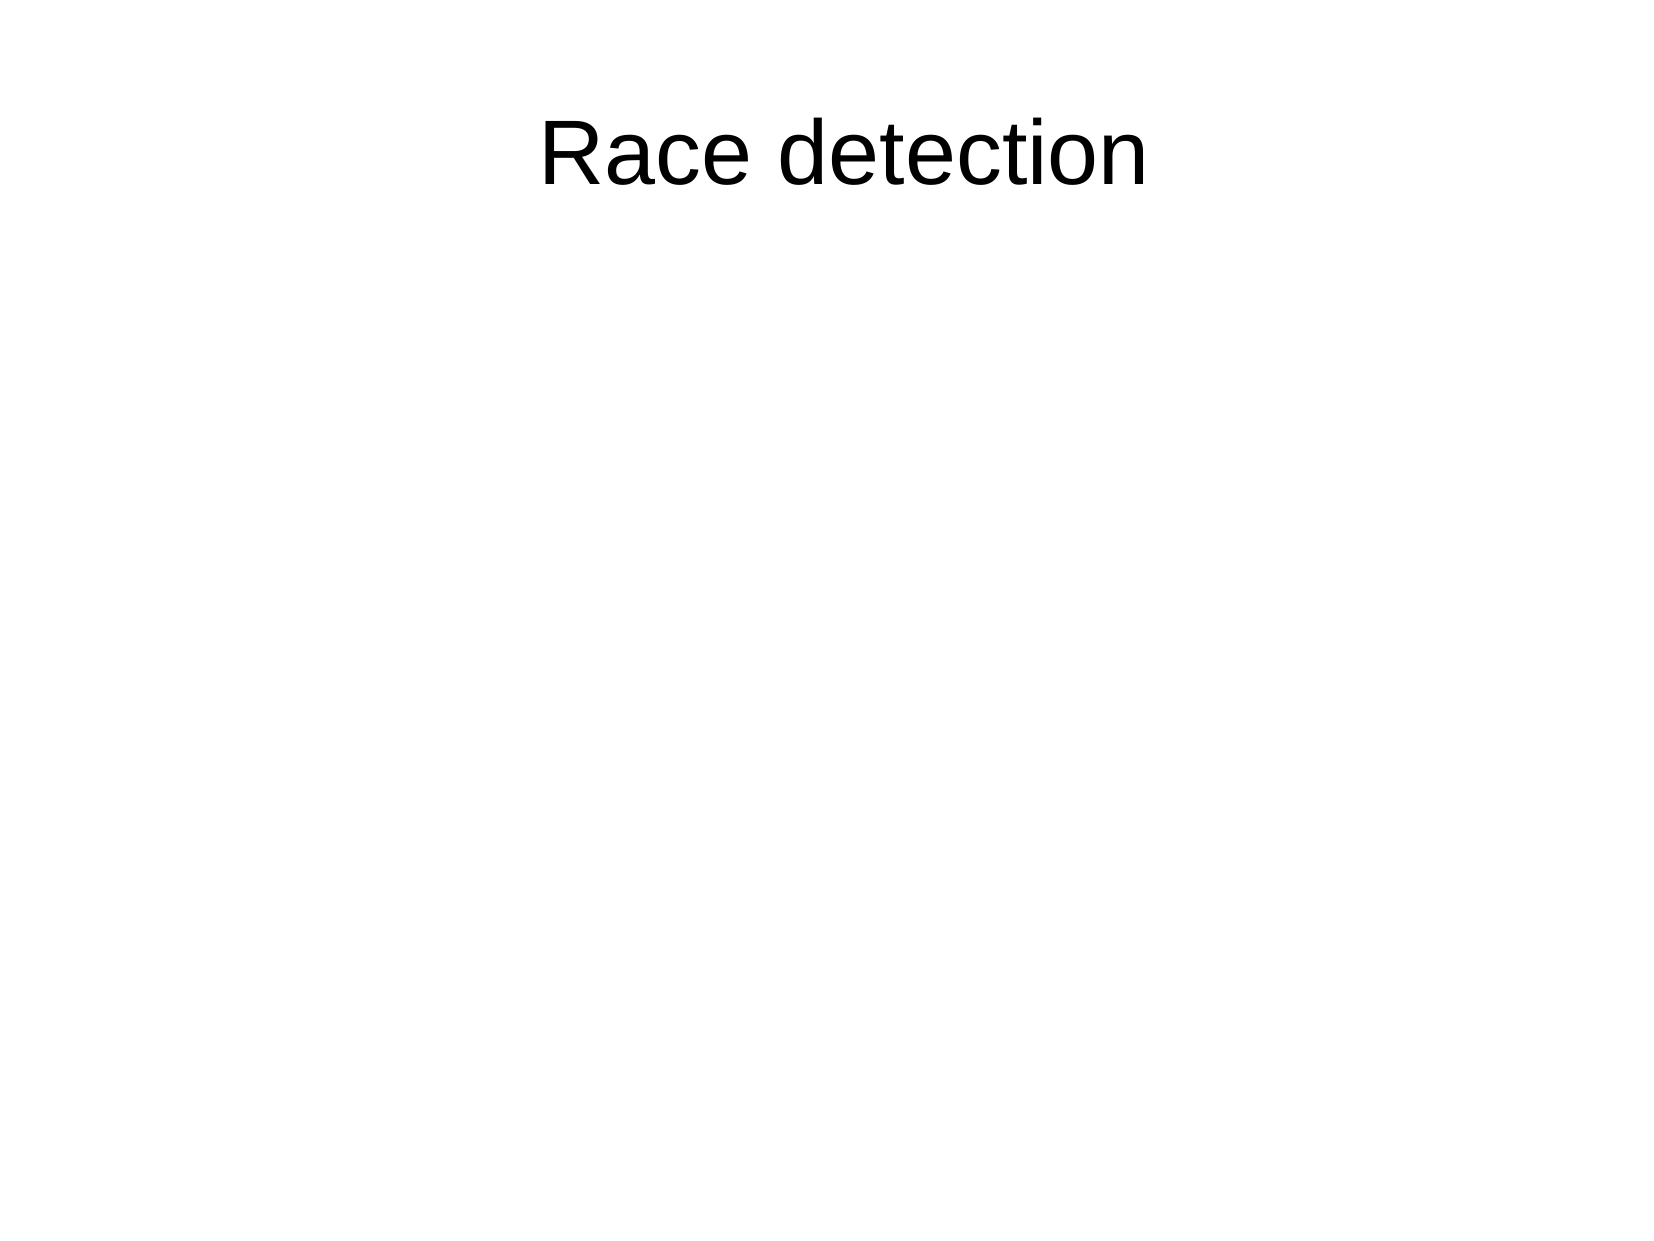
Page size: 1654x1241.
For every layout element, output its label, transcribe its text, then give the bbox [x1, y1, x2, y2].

title Race detection [82, 49, 1571, 257]
